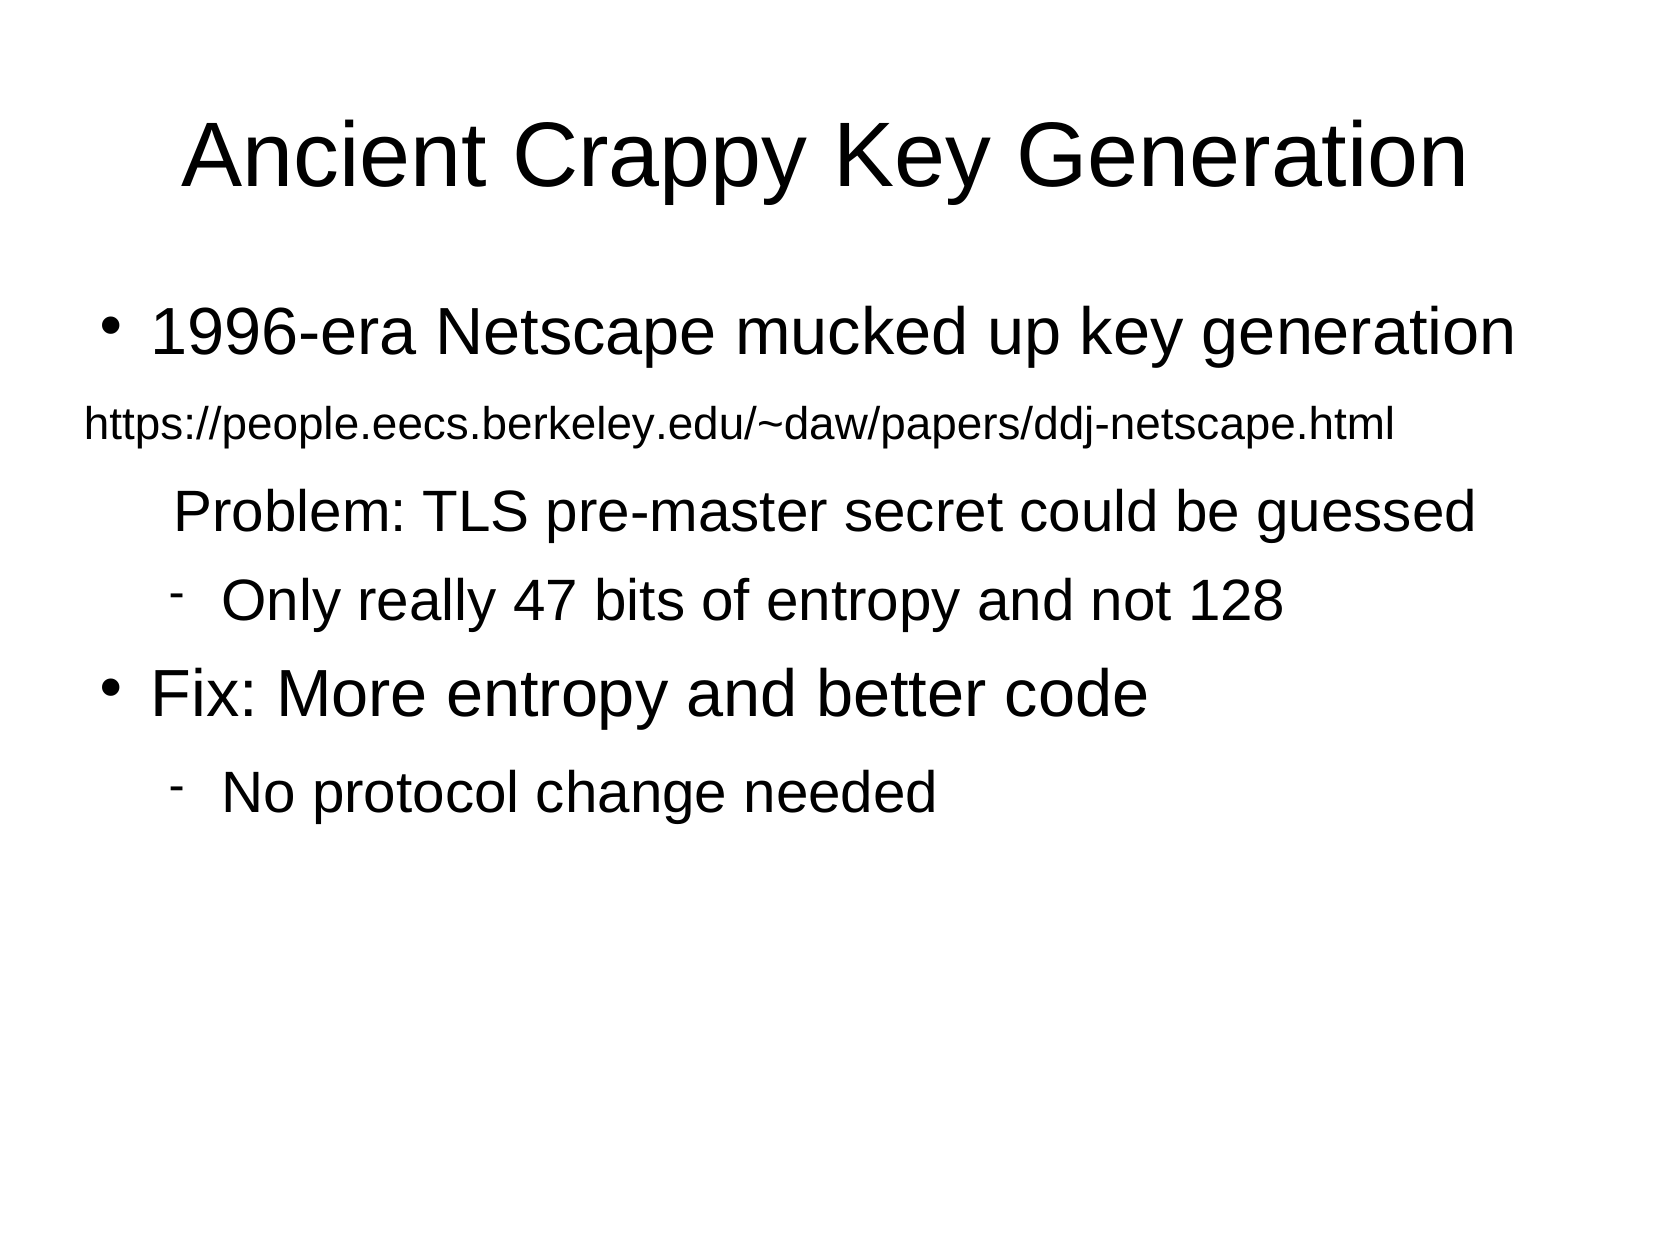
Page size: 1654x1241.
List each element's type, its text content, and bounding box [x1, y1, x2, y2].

title Ancient Crappy Key Generation [82, 49, 1571, 257]
list 1996-era Netscape mucked up key generation https://people.eecs.berkeley.edu/~daw/papers/ddj-netscape.html Problem: TLS pre-master secret could be guessed Only really 47 bits of entropy and not 128 Fix: More entropy and better code No protocol change needed [82, 290, 1538, 1010]
